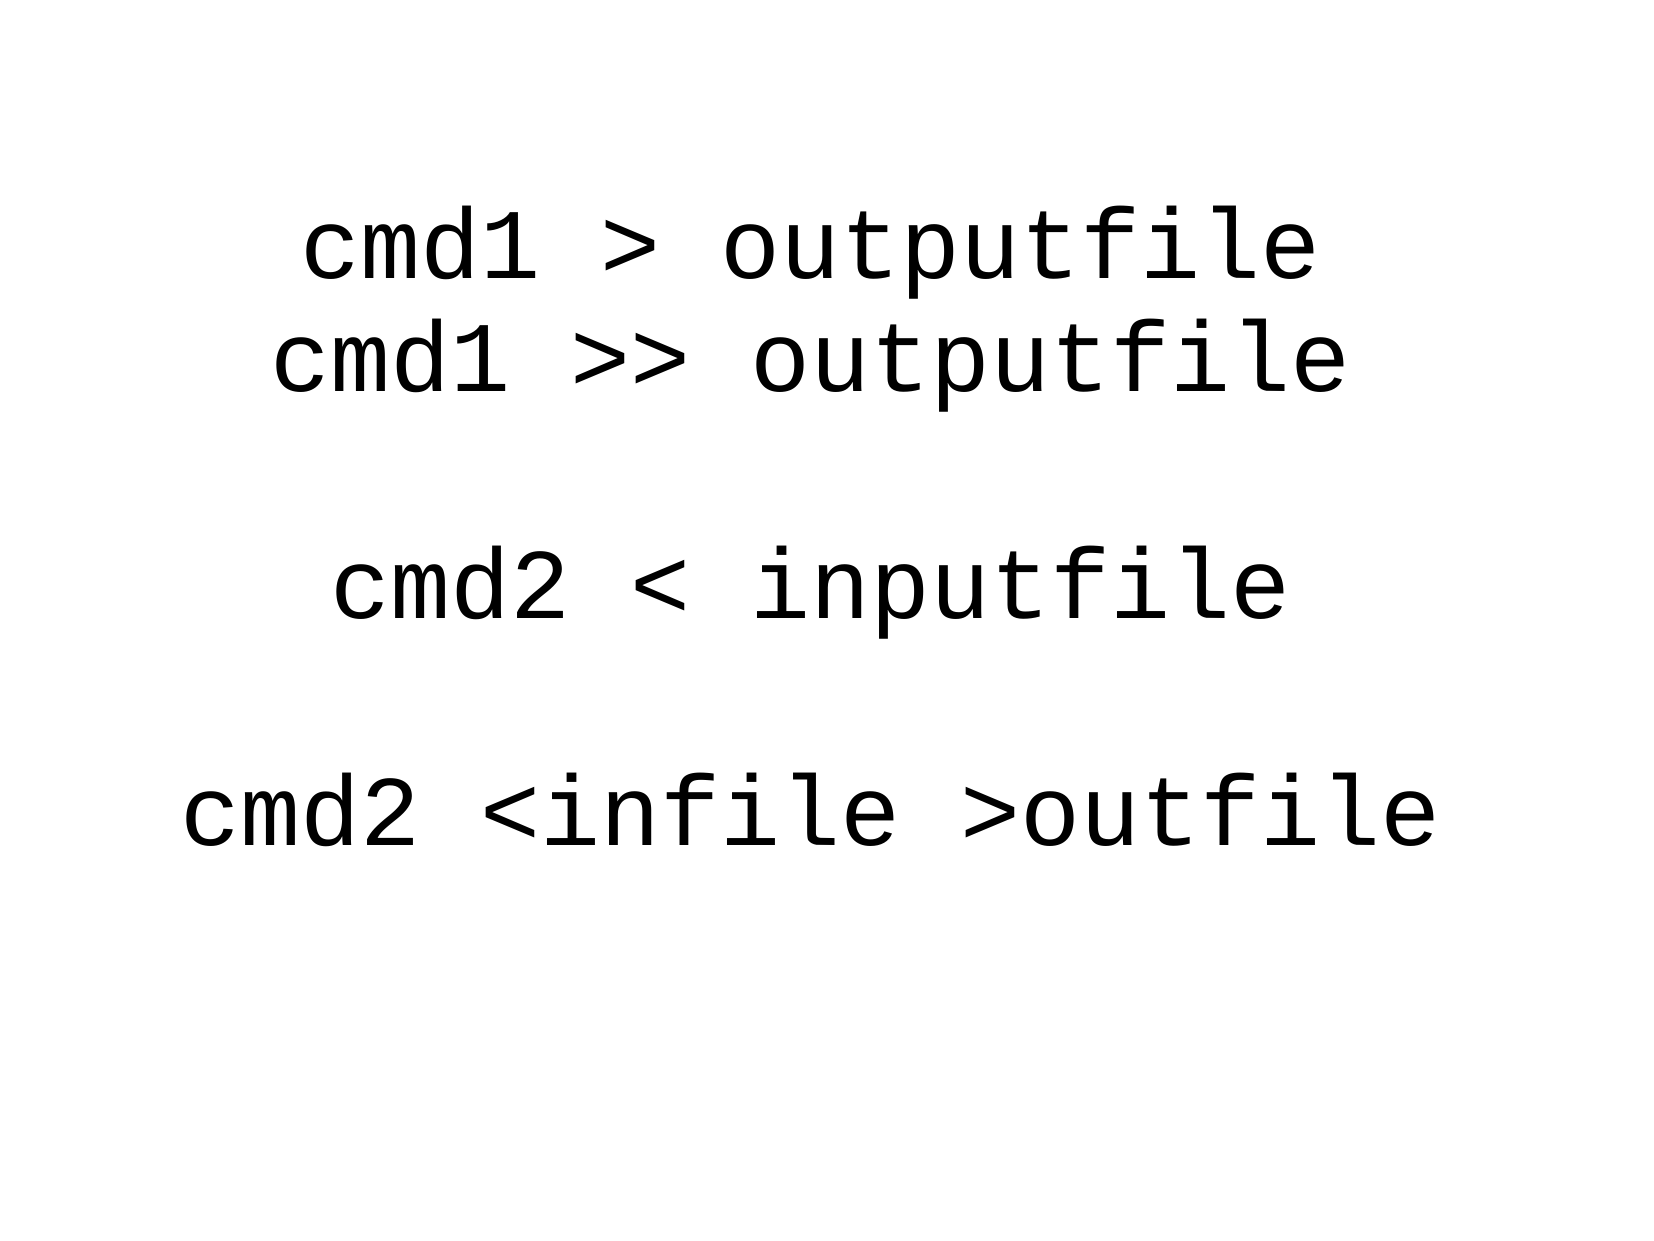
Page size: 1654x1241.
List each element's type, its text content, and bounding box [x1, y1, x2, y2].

text_box cmd1 > outputfile cmd1 >> outputfile cmd2 < inputfile cmd2 <infile >outfile [82, 137, 1538, 934]
